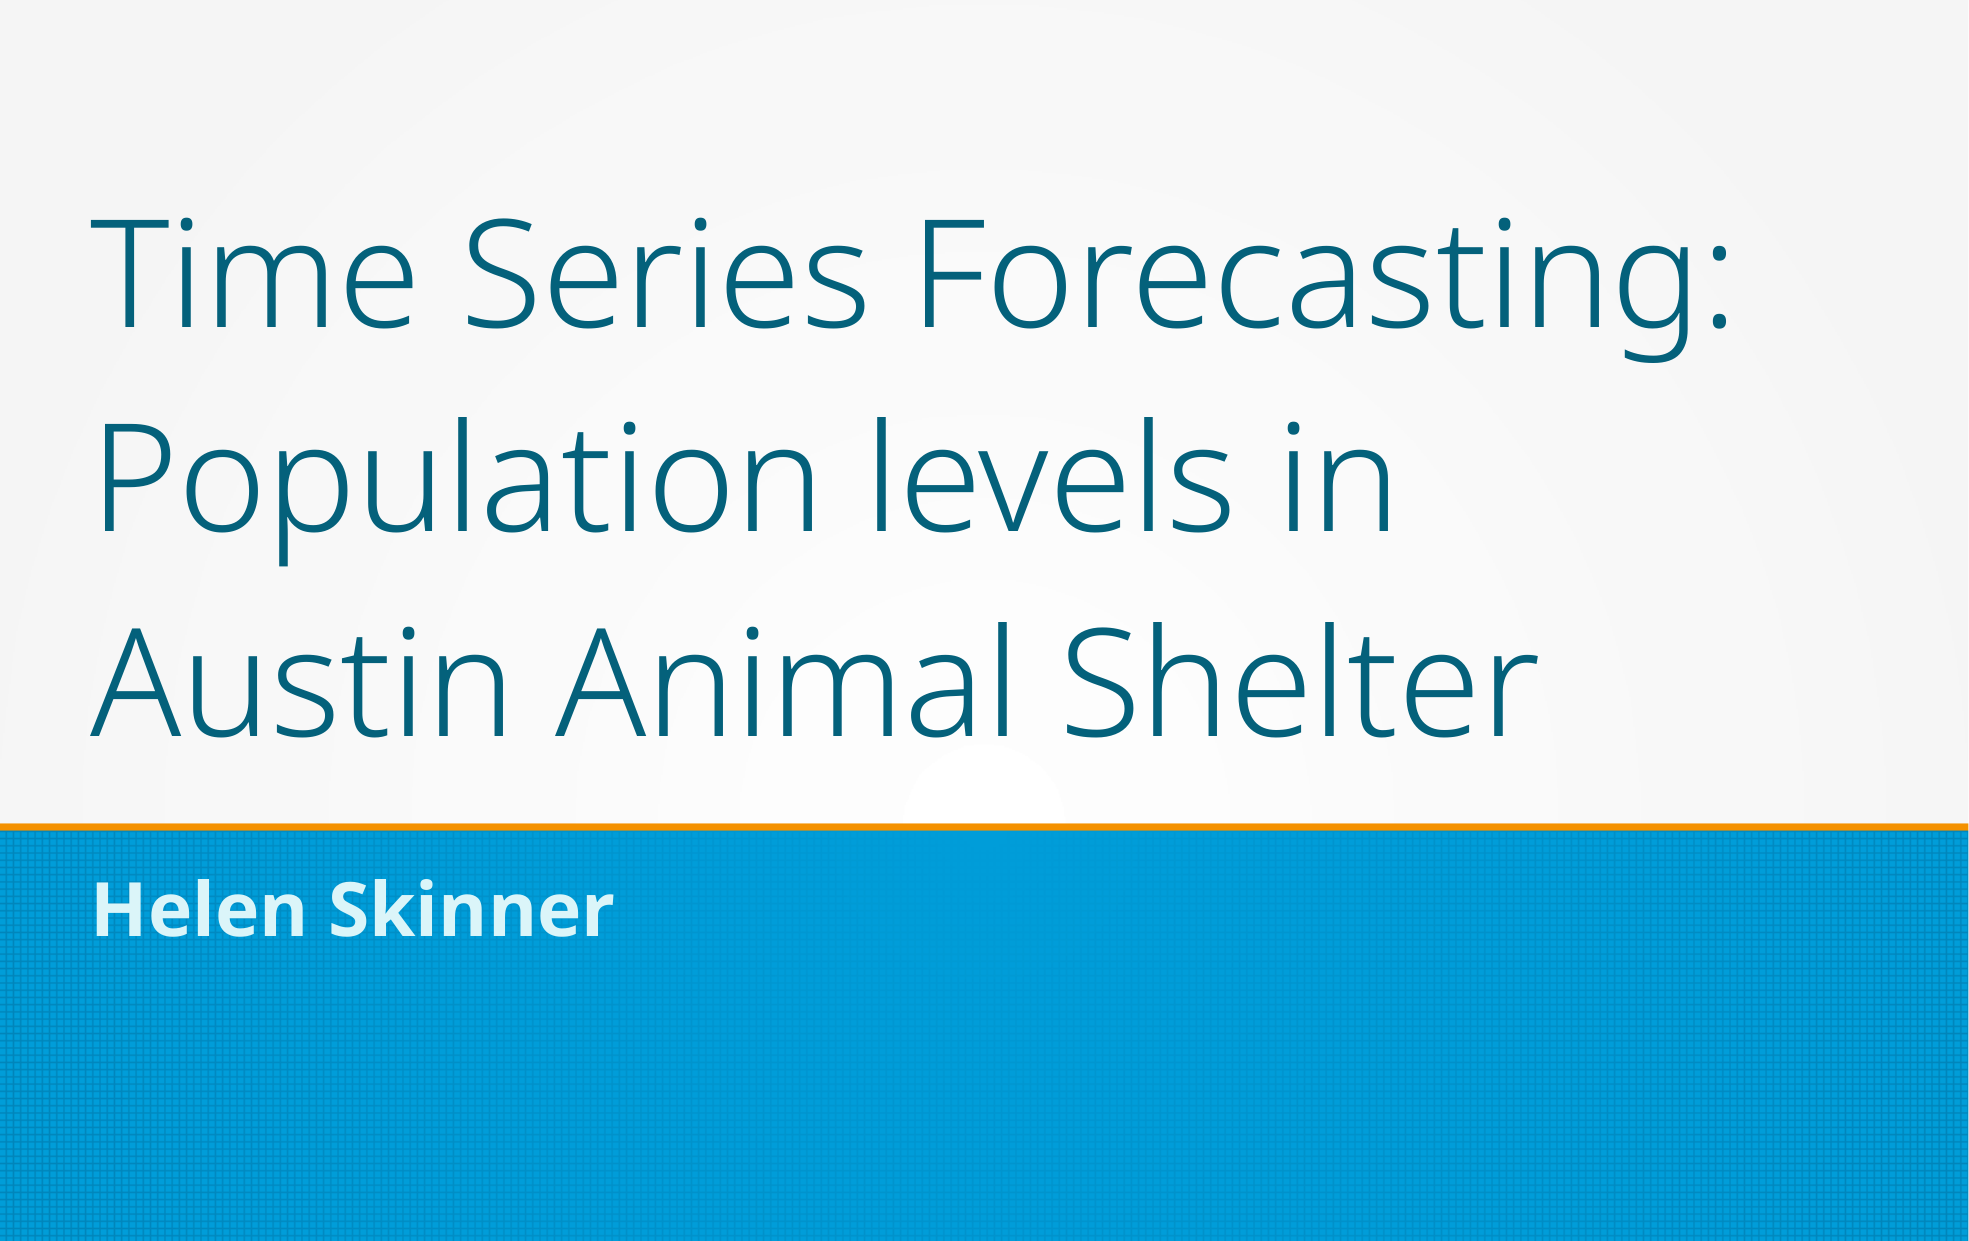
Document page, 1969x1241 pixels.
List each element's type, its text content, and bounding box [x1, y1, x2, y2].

subtitle Helen Skinner [90, 855, 1861, 1111]
title Time Series Forecasting: Population levels in Austin Animal Shelter [90, 49, 1862, 781]
picture [0, 0, 1969, 830]
